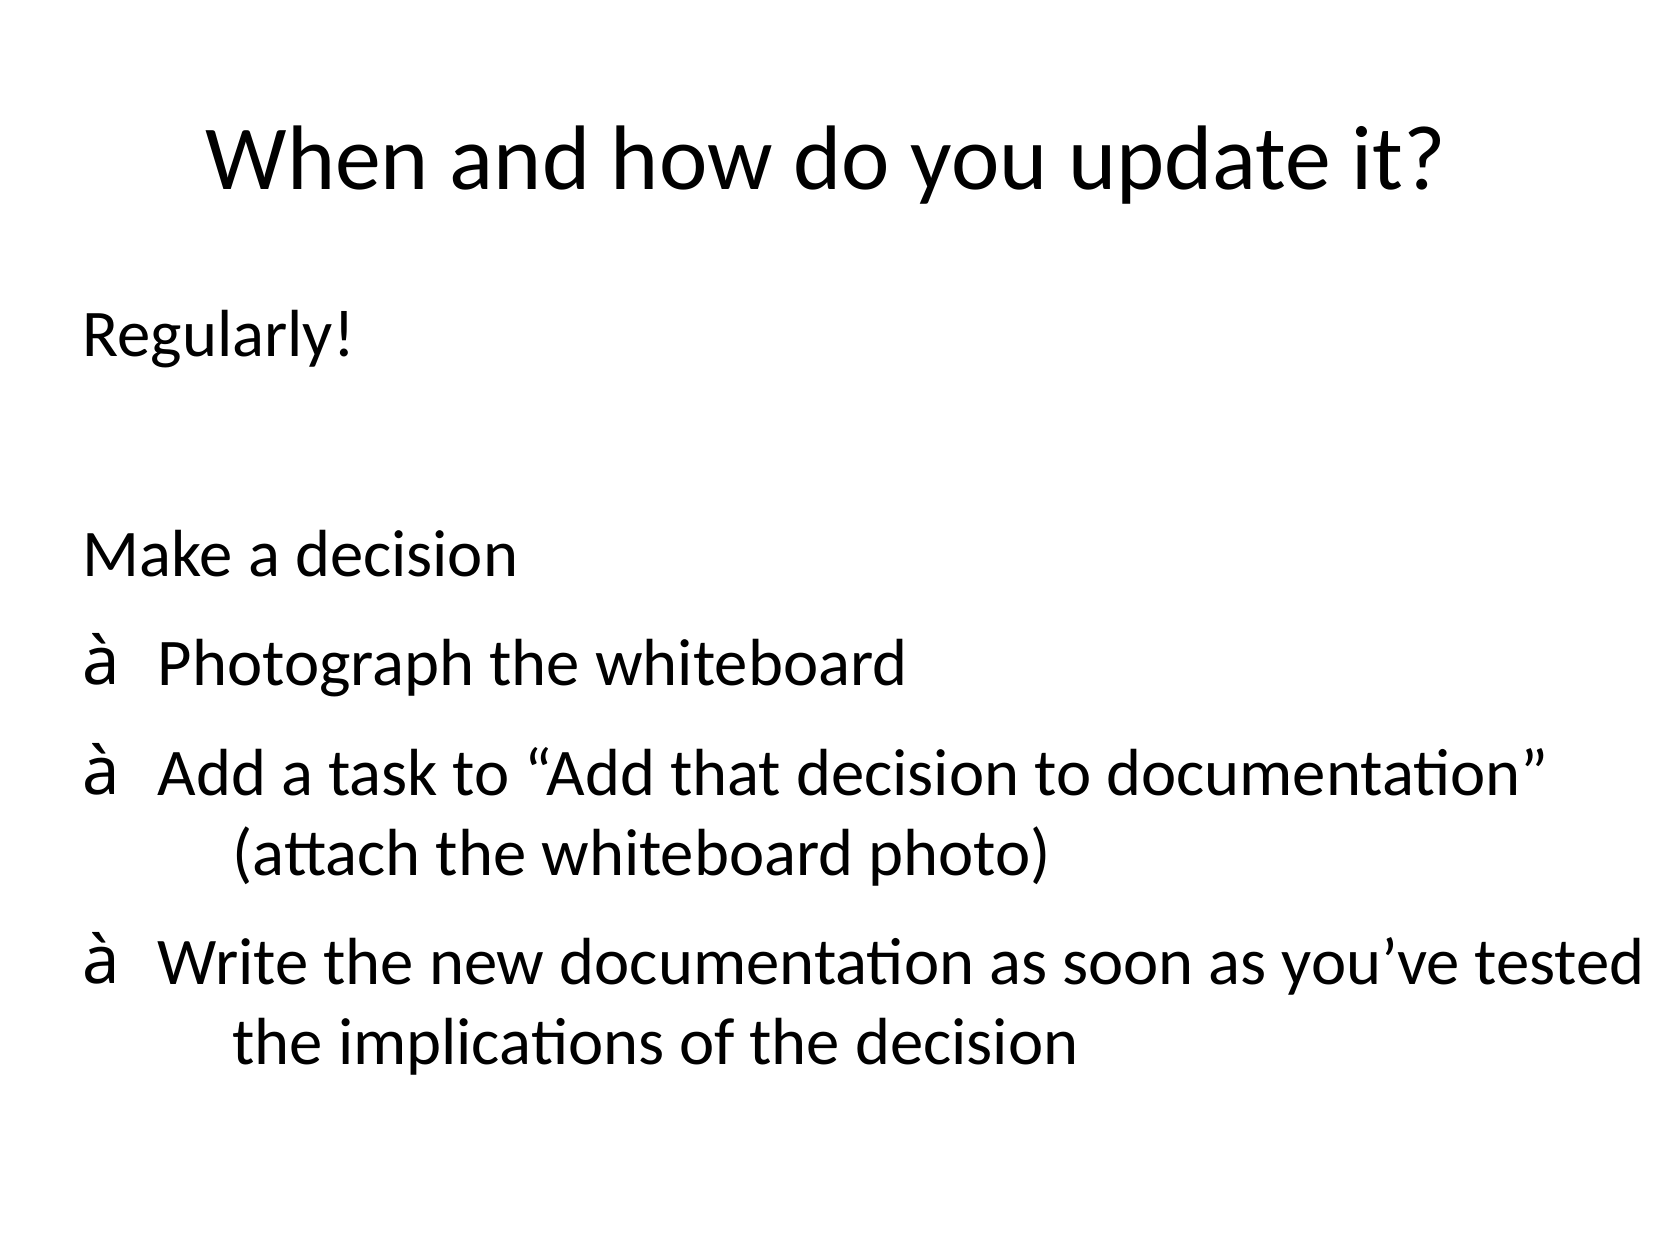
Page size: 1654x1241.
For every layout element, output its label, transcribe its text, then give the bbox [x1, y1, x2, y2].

title When and how do you update it? [82, 49, 1571, 257]
list Regularly! Make a decision Photograph the whiteboard Add a task to “Add that decision to documentation” (attach the whiteboard photo) Write the new documentation as soon as you’ve tested the implications of the decision [82, 290, 1654, 1241]
